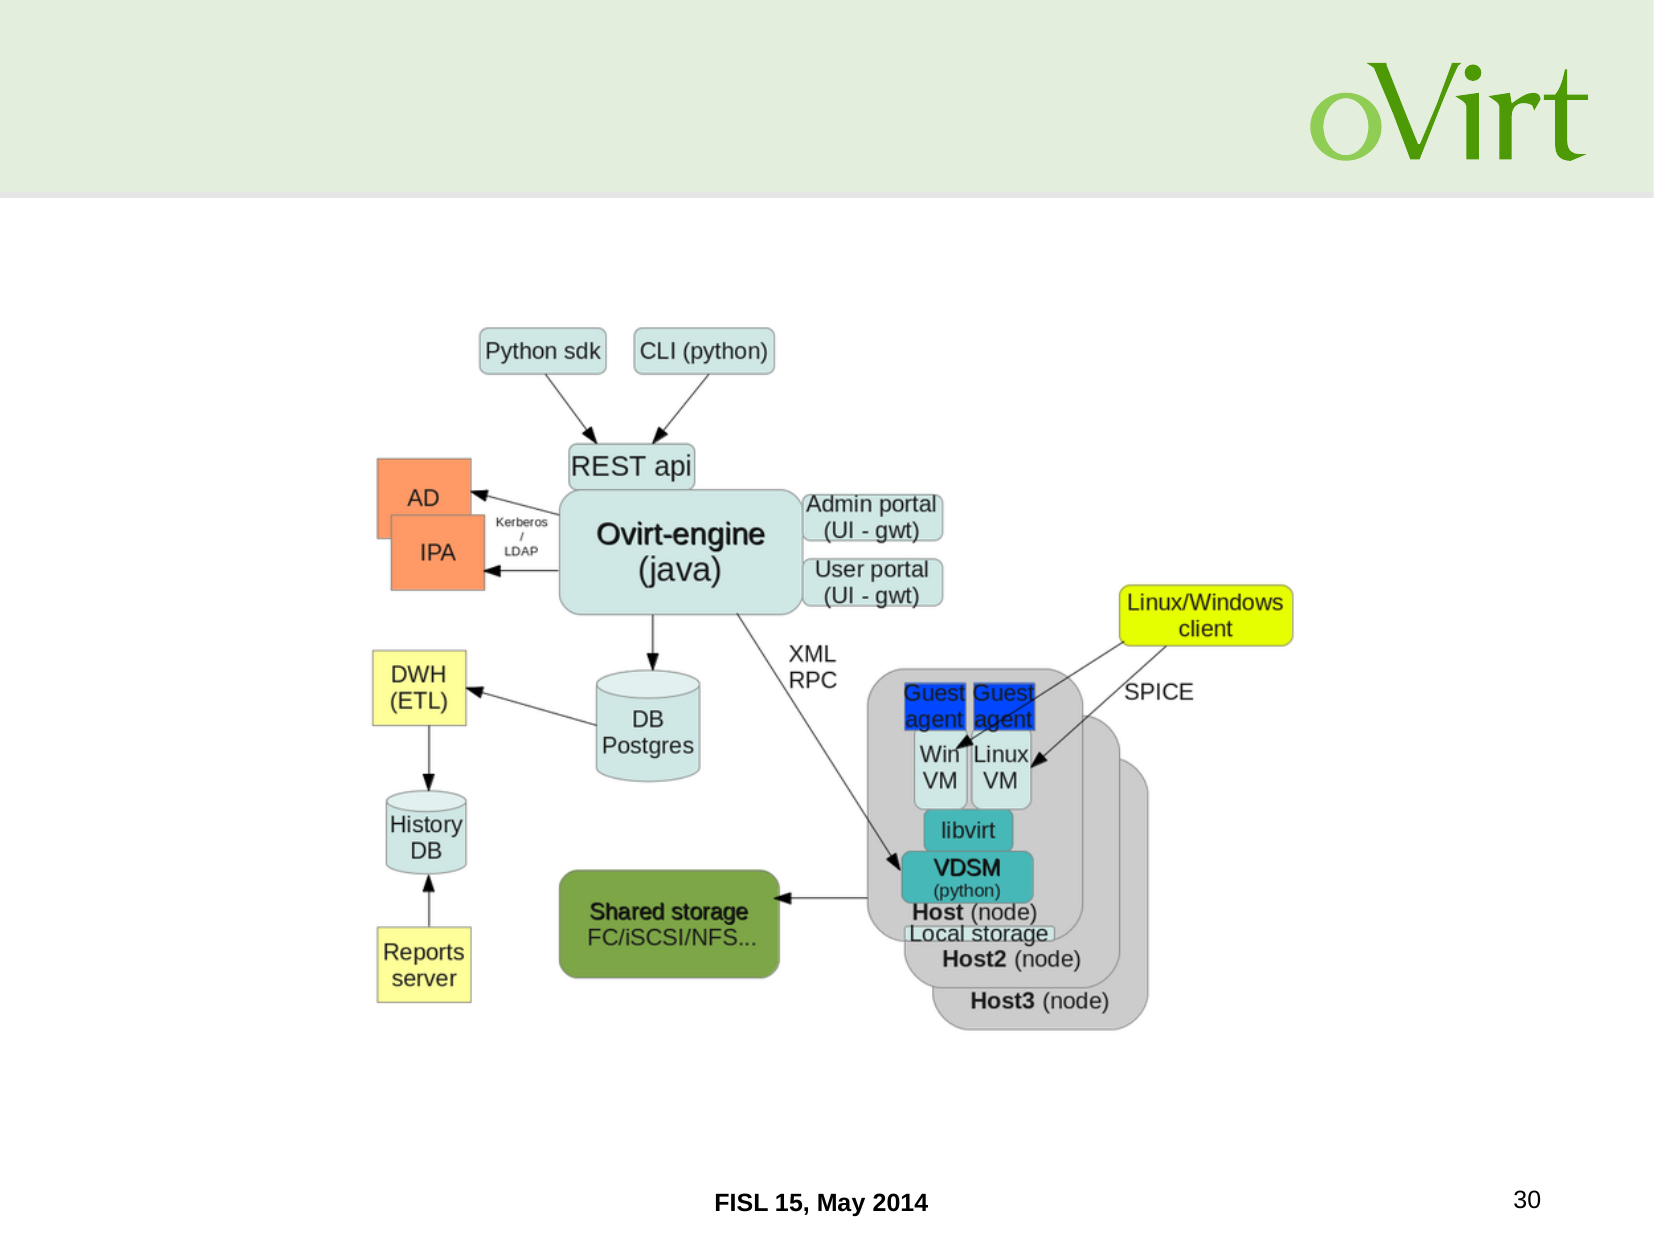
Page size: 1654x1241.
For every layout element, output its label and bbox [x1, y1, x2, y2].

picture [317, 244, 1344, 1039]
